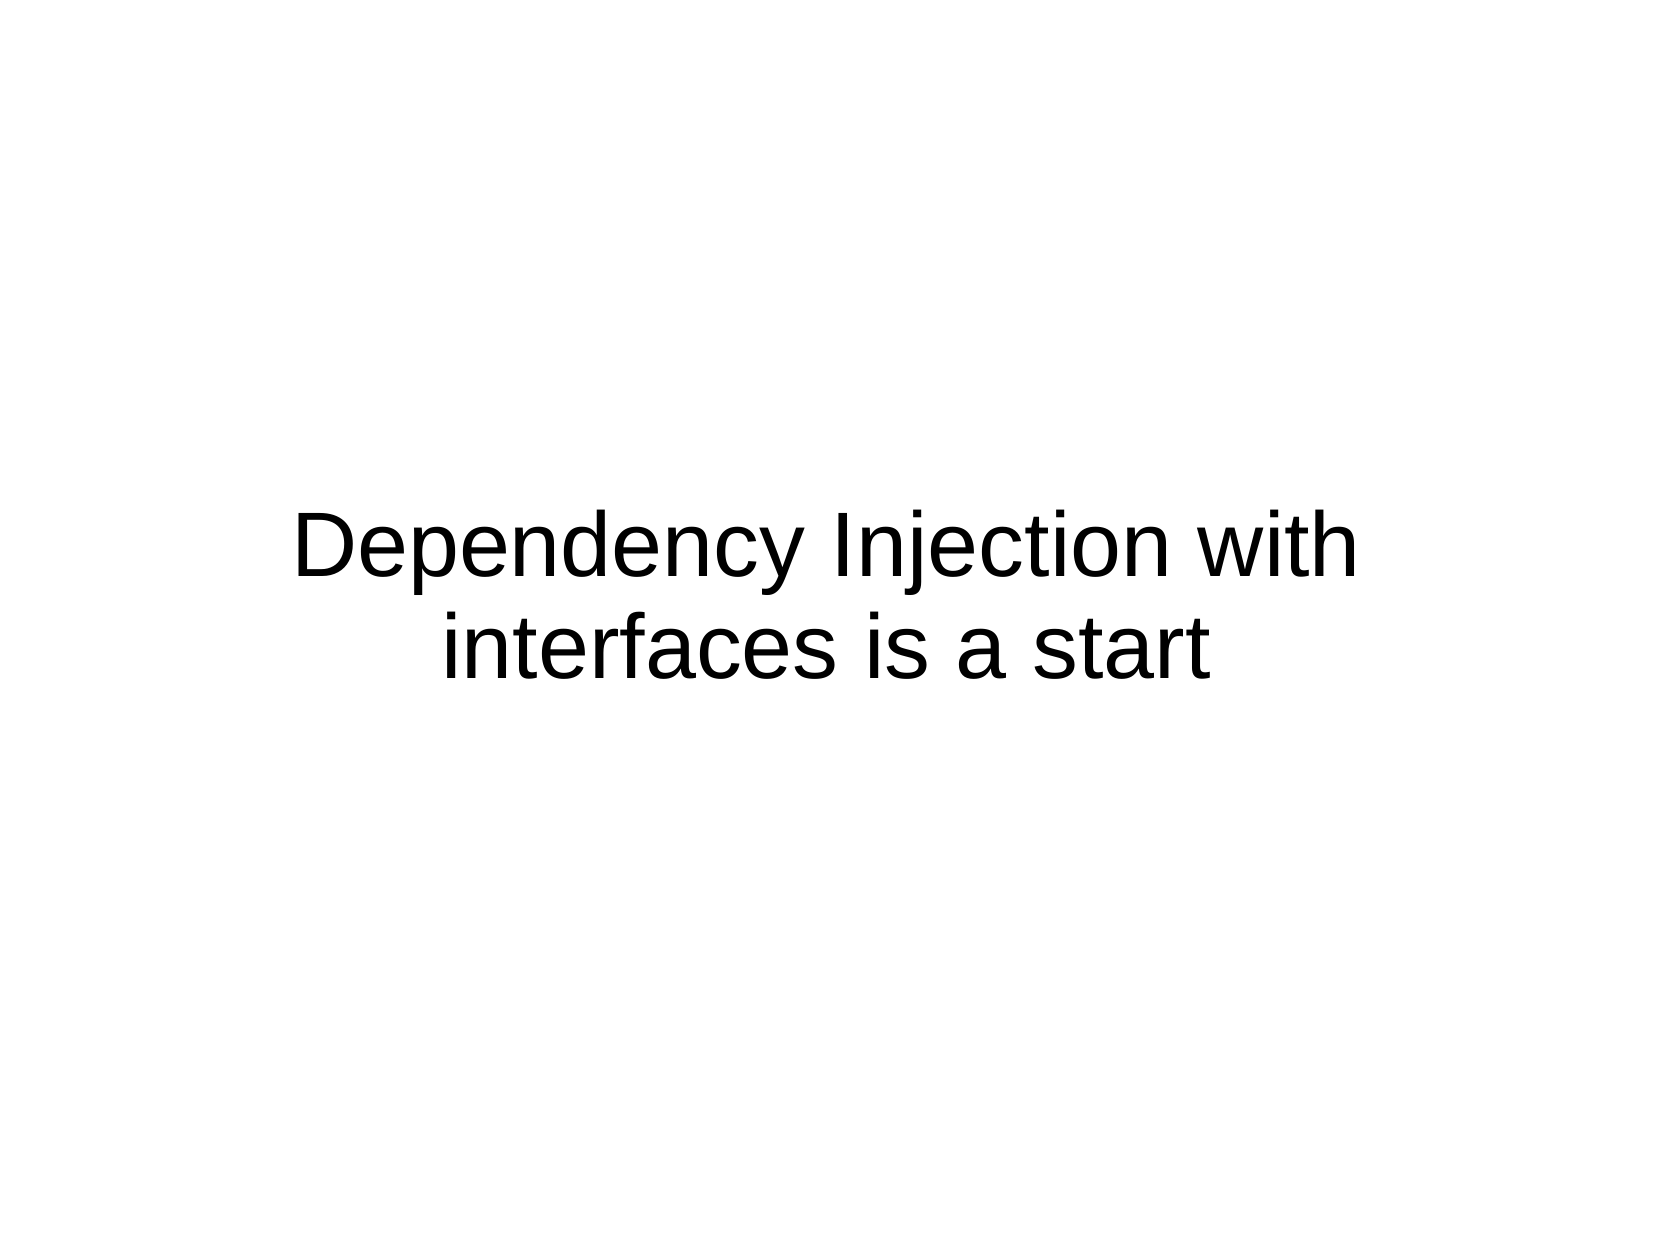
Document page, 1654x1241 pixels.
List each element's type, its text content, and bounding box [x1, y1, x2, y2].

title Dependency Injection with interfaces is a start [82, 492, 1571, 700]
